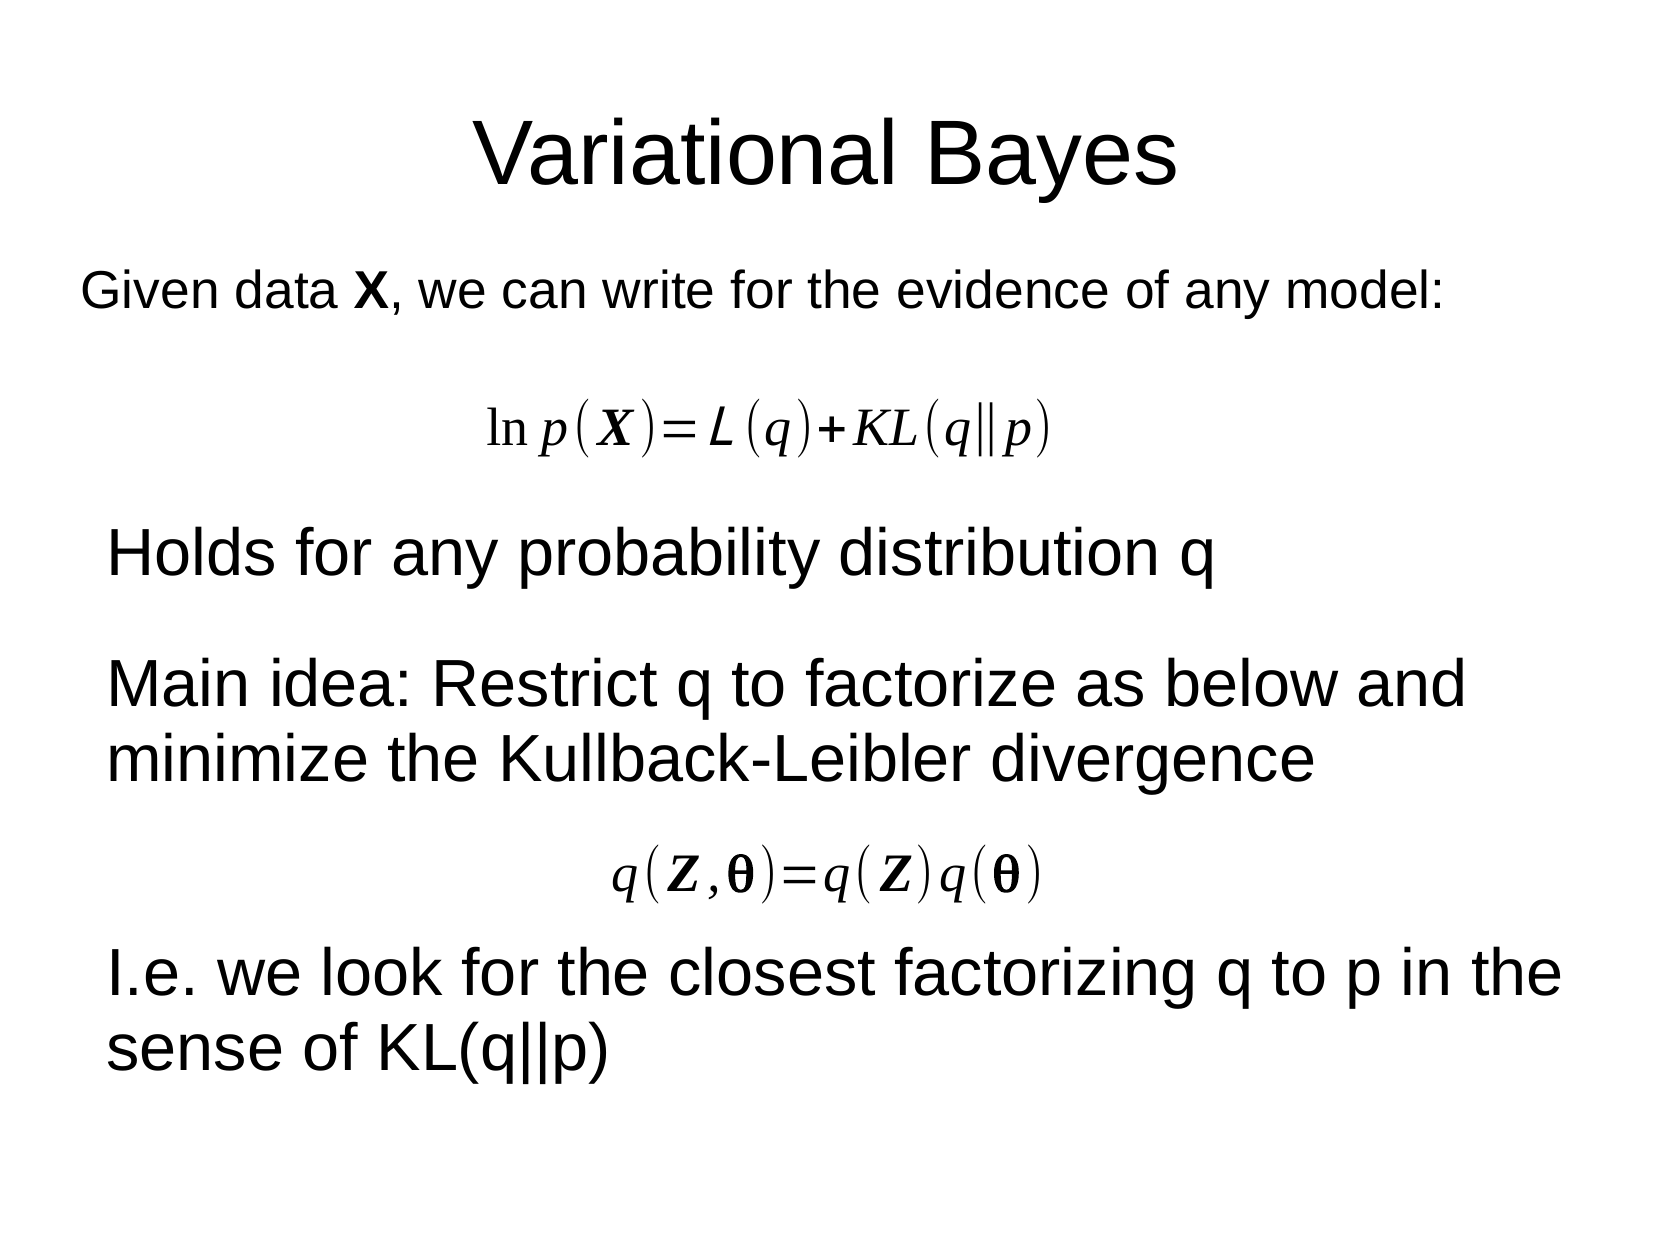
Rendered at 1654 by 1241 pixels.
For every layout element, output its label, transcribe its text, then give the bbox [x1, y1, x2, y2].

chart [478, 392, 1059, 448]
chart [604, 841, 1049, 906]
title Variational Bayes [82, 49, 1571, 257]
title Holds for any probability distribution q [106, 448, 1595, 616]
title Main idea: Restrict q to factorize as below and minimize the Kullback-Leibler divergence [106, 616, 1595, 824]
list Given data X, we can write for the evidence of any model: [23, 259, 1512, 373]
title I.e. we look for the closest factorizing q to p in the sense of KL(q||p) [106, 906, 1595, 1114]
